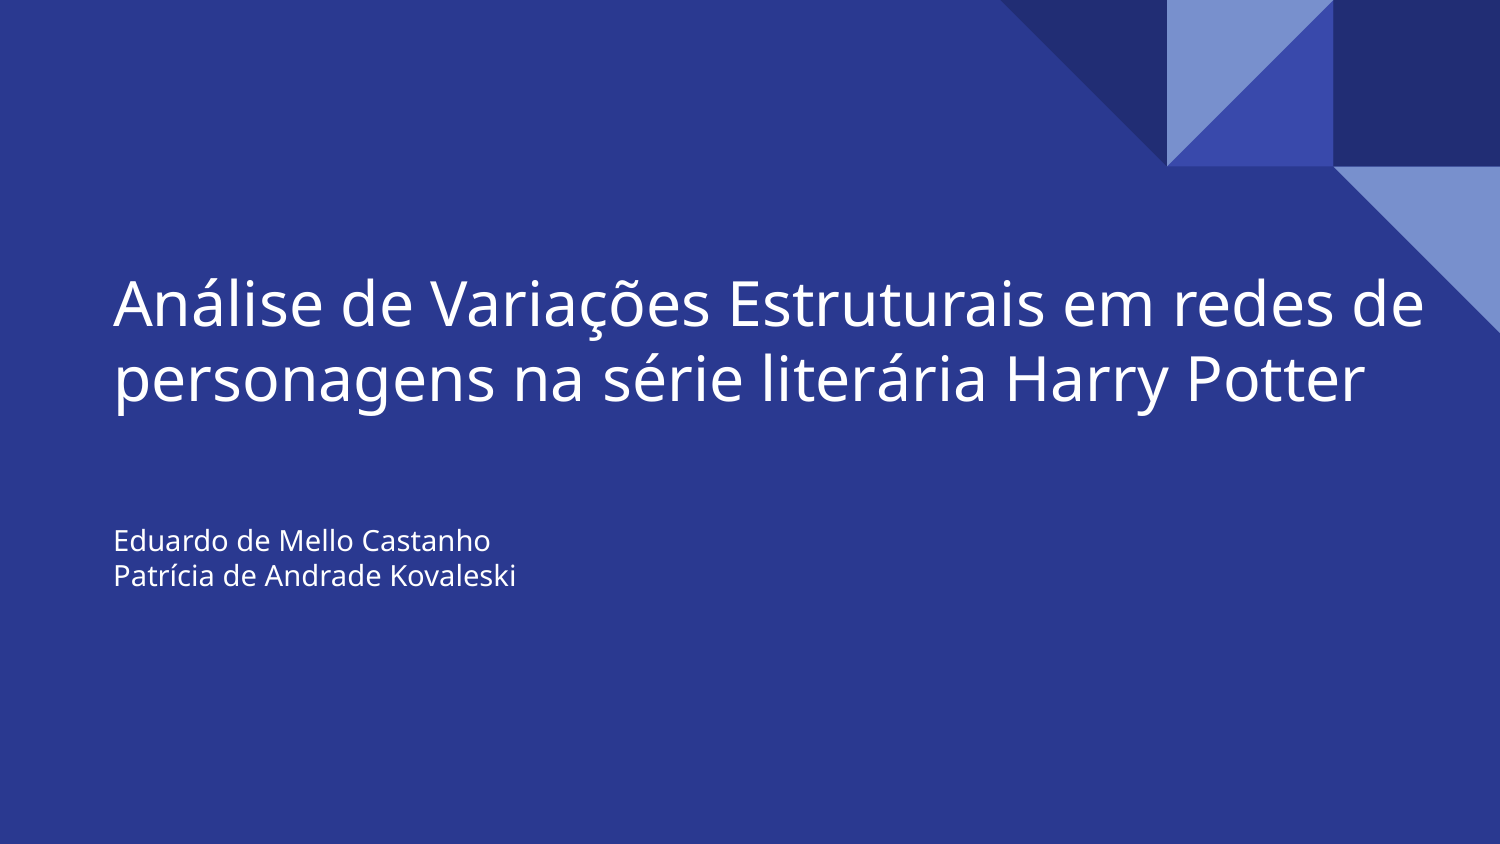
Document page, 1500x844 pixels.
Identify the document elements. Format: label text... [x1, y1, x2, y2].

subtitle Eduardo de Mello Castanho Patrícia de Andrade Kovaleski [98, 507, 1447, 602]
title Análise de Variações Estruturais em redes de personagens na série literária Harry Potter [98, 291, 1447, 429]
